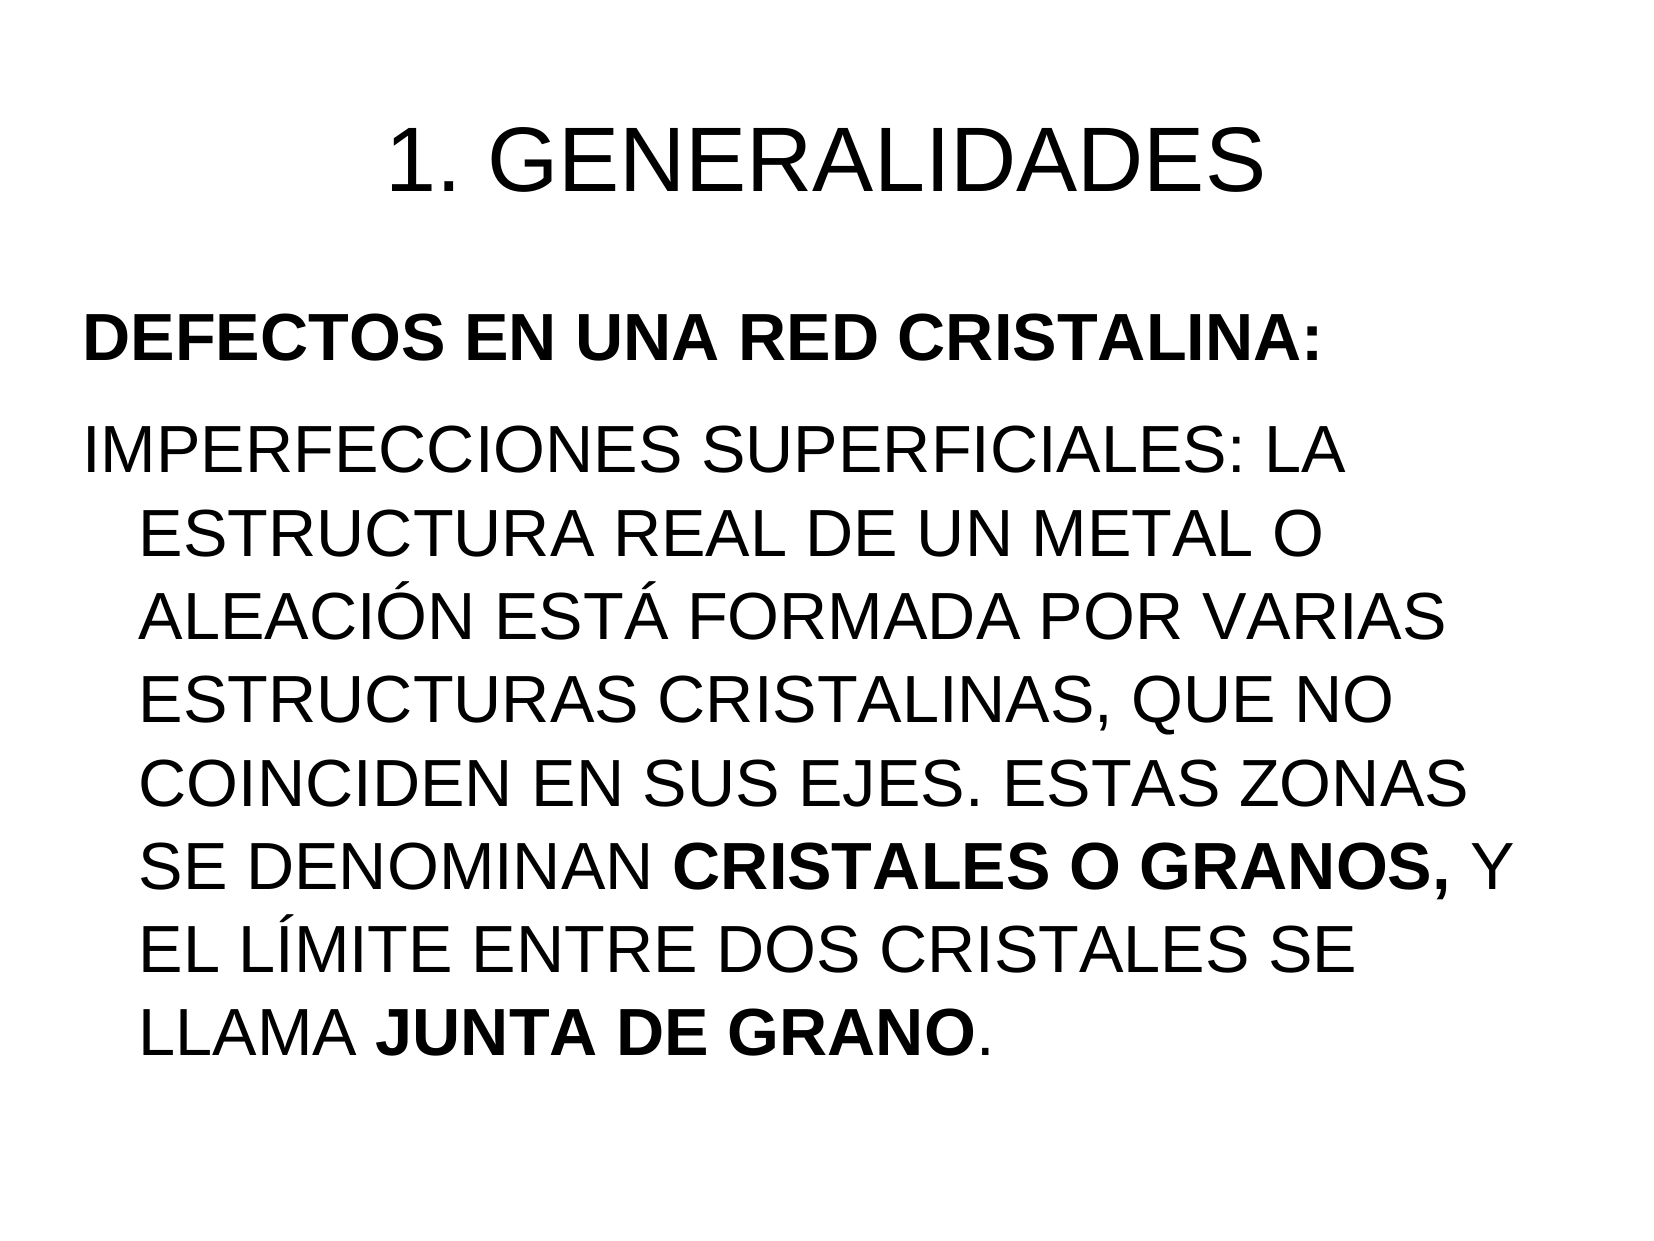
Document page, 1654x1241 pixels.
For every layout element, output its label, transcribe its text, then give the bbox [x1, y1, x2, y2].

list DEFECTOS EN UNA RED CRISTALINA: IMPERFECCIONES SUPERFICIALES: LA ESTRUCTURA REAL DE UN METAL O ALEACIÓN ESTÁ FORMADA POR VARIAS ESTRUCTURAS CRISTALINAS, QUE NO COINCIDEN EN SUS EJES. ESTAS ZONAS SE DENOMINAN CRISTALES O GRANOS, Y EL LÍMITE ENTRE DOS CRISTALES SE LLAMA JUNTA DE GRANO. [82, 290, 1571, 1109]
title 1. GENERALIDADES [82, 56, 1571, 249]
